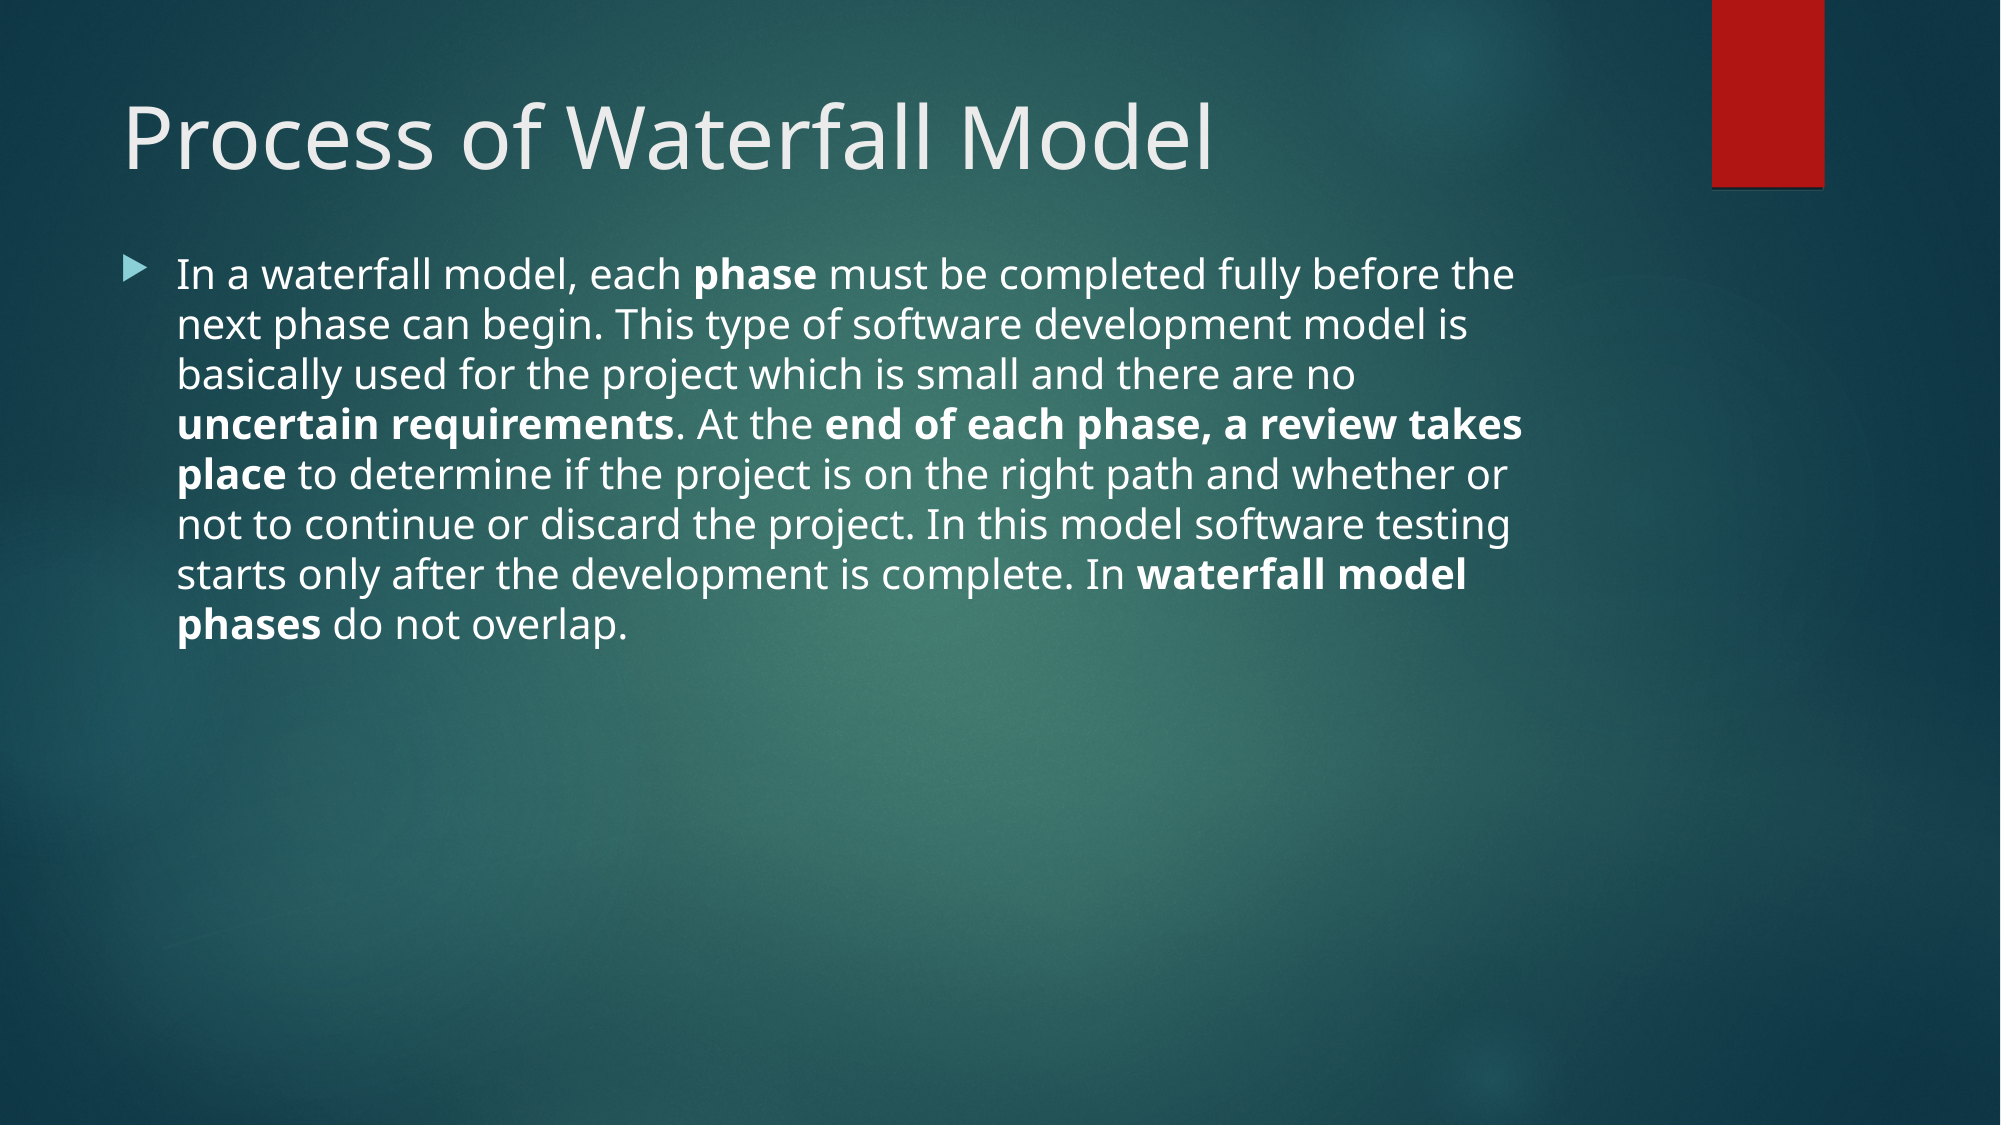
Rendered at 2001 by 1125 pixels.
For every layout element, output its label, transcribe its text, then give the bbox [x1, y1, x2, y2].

picture [0, 0, 2001, 1125]
list In a waterfall model, each phase must be completed fully before the next phase can begin. This type of software development model is basically used for the project which is small and there are no uncertain requirements. At the end of each phase, a review takes place to determine if the project is on the right path and whether or not to continue or discard the project. In this model software testing starts only after the development is complete. In waterfall model phases do not overlap. [105, 239, 1573, 929]
title Process of Waterfall Model [106, 74, 1649, 304]
